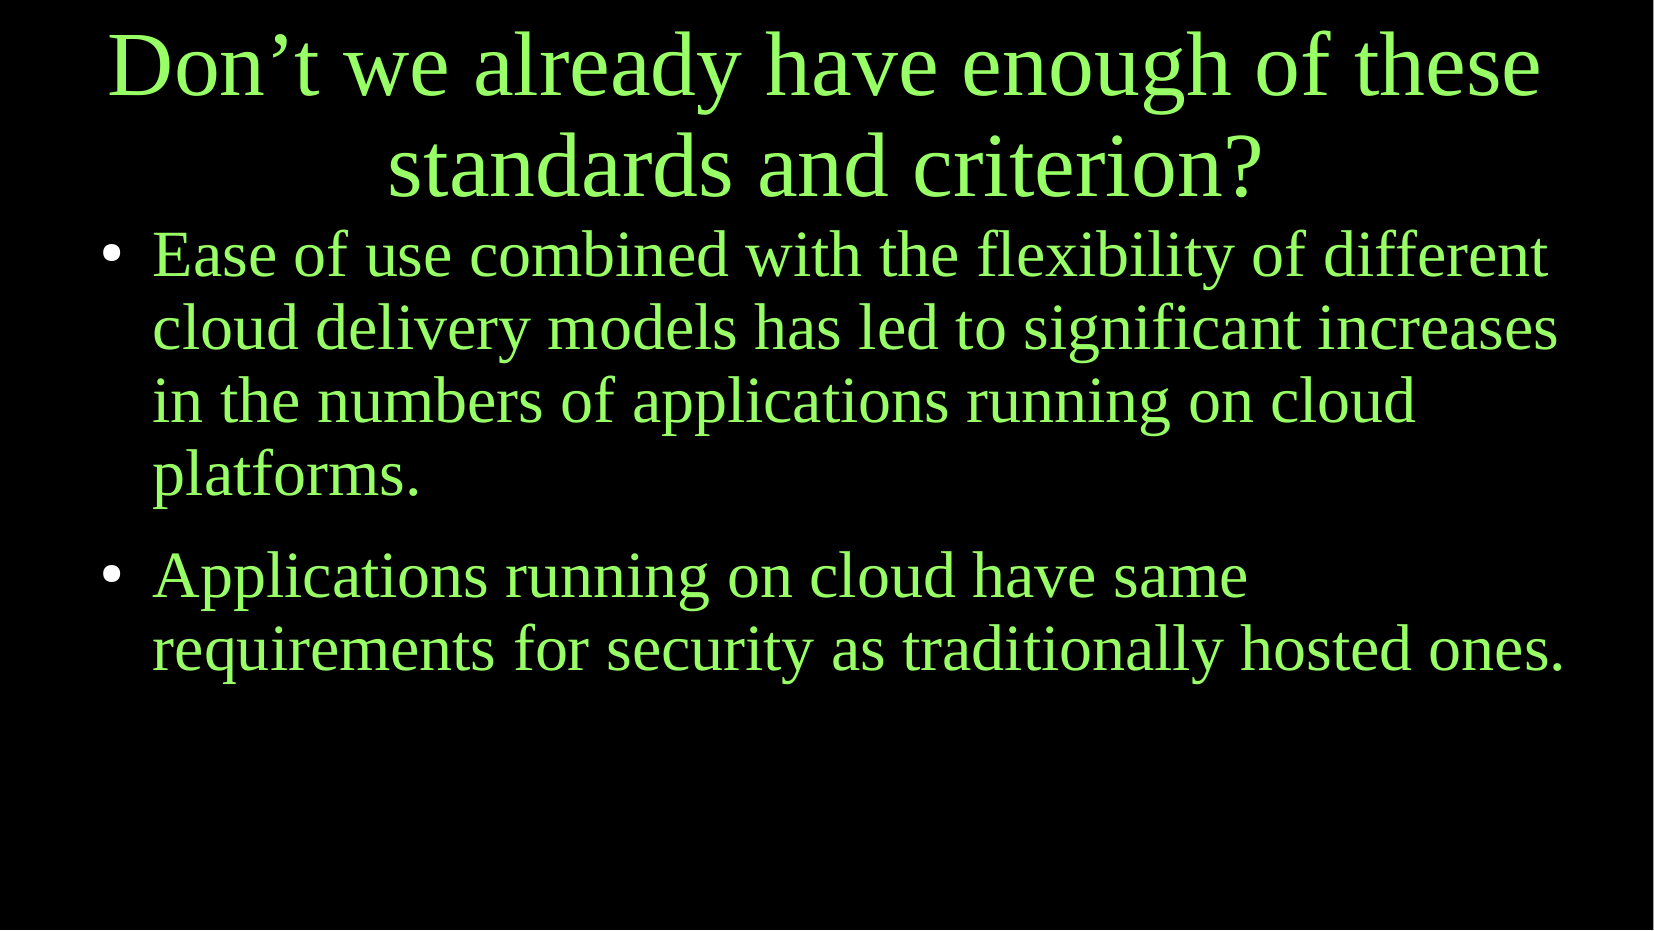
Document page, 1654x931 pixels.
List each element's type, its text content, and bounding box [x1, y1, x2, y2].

list Ease of use combined with the flexibility of different cloud delivery models has led to significant increases in the numbers of applications running on cloud platforms. Applications running on cloud have same requirements for security as traditionally hosted ones. [82, 217, 1571, 758]
title Don’t we already have enough of these standards and criterion? [82, 12, 1571, 217]
